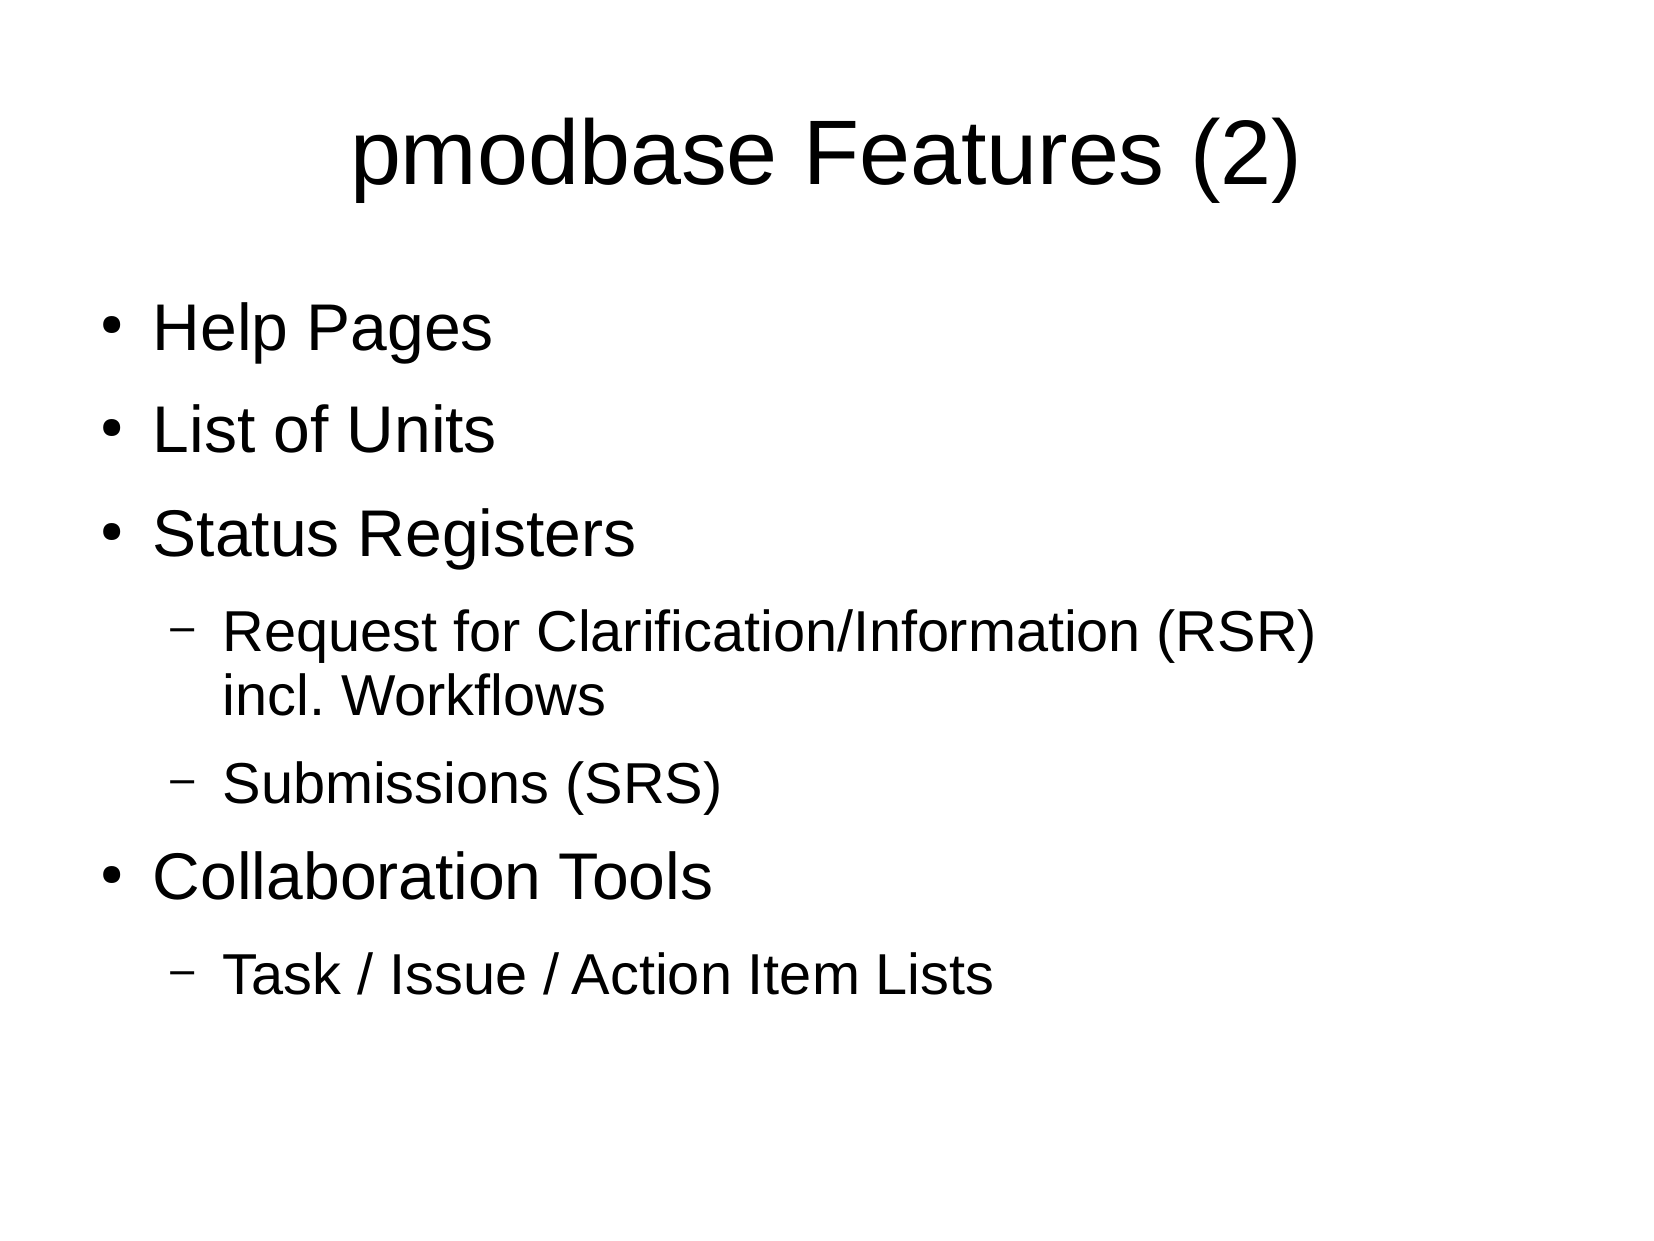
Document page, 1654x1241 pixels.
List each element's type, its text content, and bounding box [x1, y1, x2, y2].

title pmodbase Features (2) [82, 49, 1571, 257]
list Help Pages List of Units Status Registers Request for Clarification/Information (RSR) incl. Workflows Submissions (SRS) Collaboration Tools Task / Issue / Action Item Lists [82, 290, 1571, 1010]
